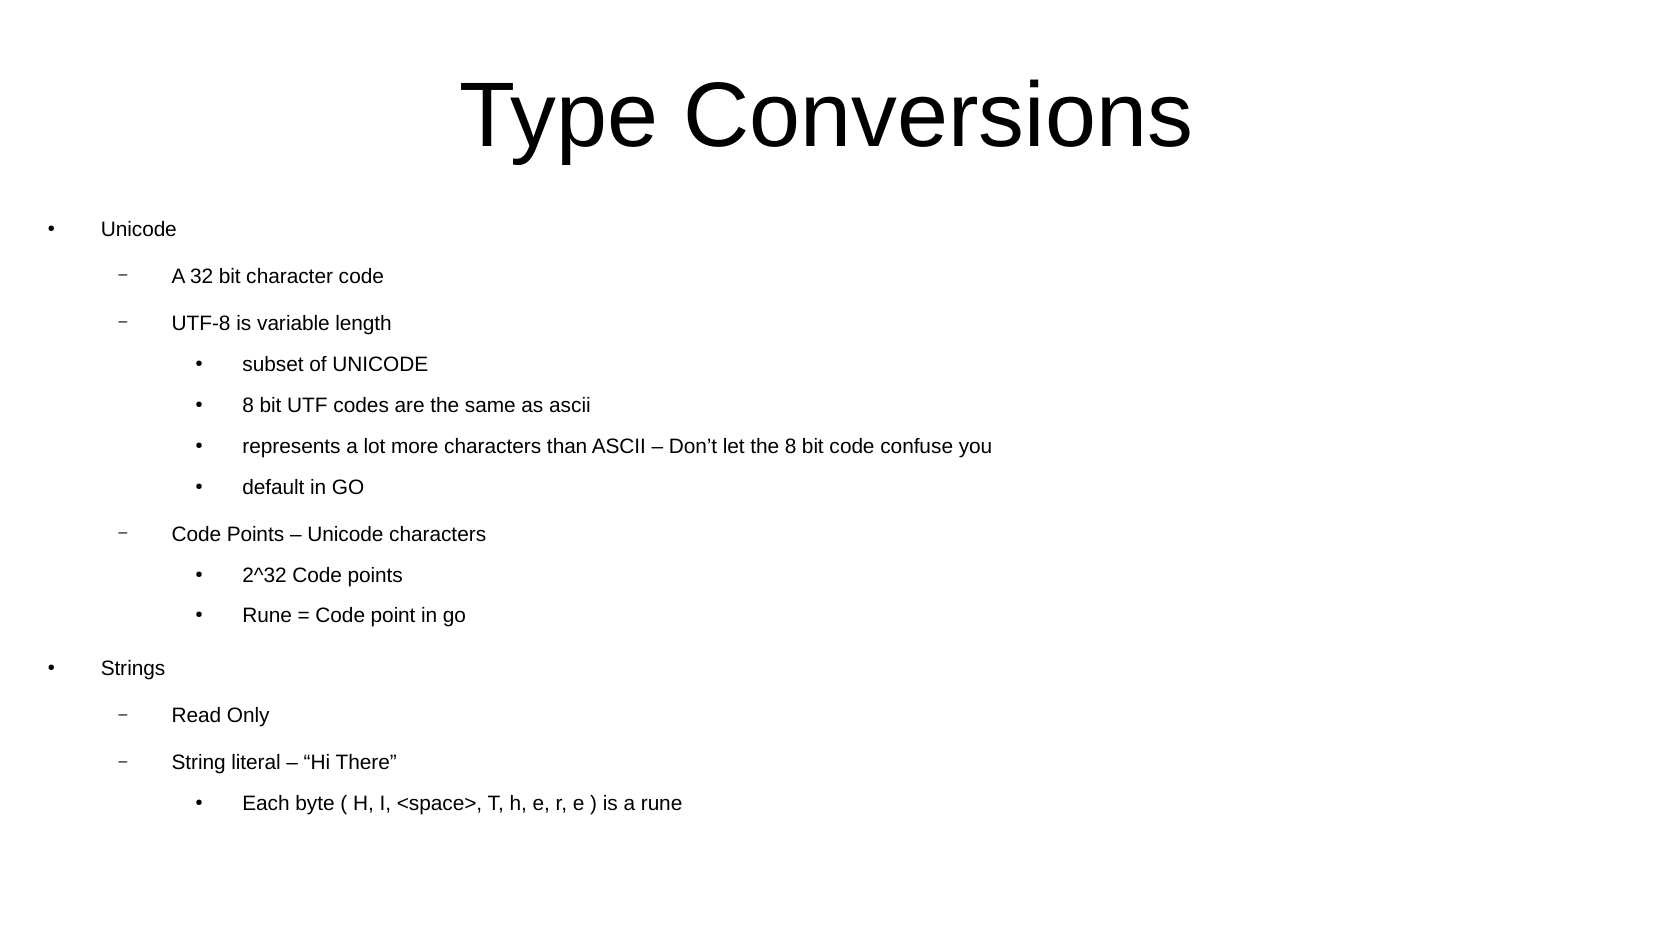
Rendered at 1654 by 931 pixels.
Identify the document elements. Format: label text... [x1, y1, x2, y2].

list Unicode A 32 bit character code UTF-8 is variable length subset of UNICODE 8 bit UTF codes are the same as ascii represents a lot more characters than ASCII – Don’t let the 8 bit code confuse you default in GO Code Points – Unicode characters 2^32 Code points Rune = Code point in go Strings Read Only String literal – “Hi There” Each byte ( H, I, <space>, T, h, e, r, e ) is a rune [30, 217, 1571, 916]
title Type Conversions [82, 37, 1571, 193]
